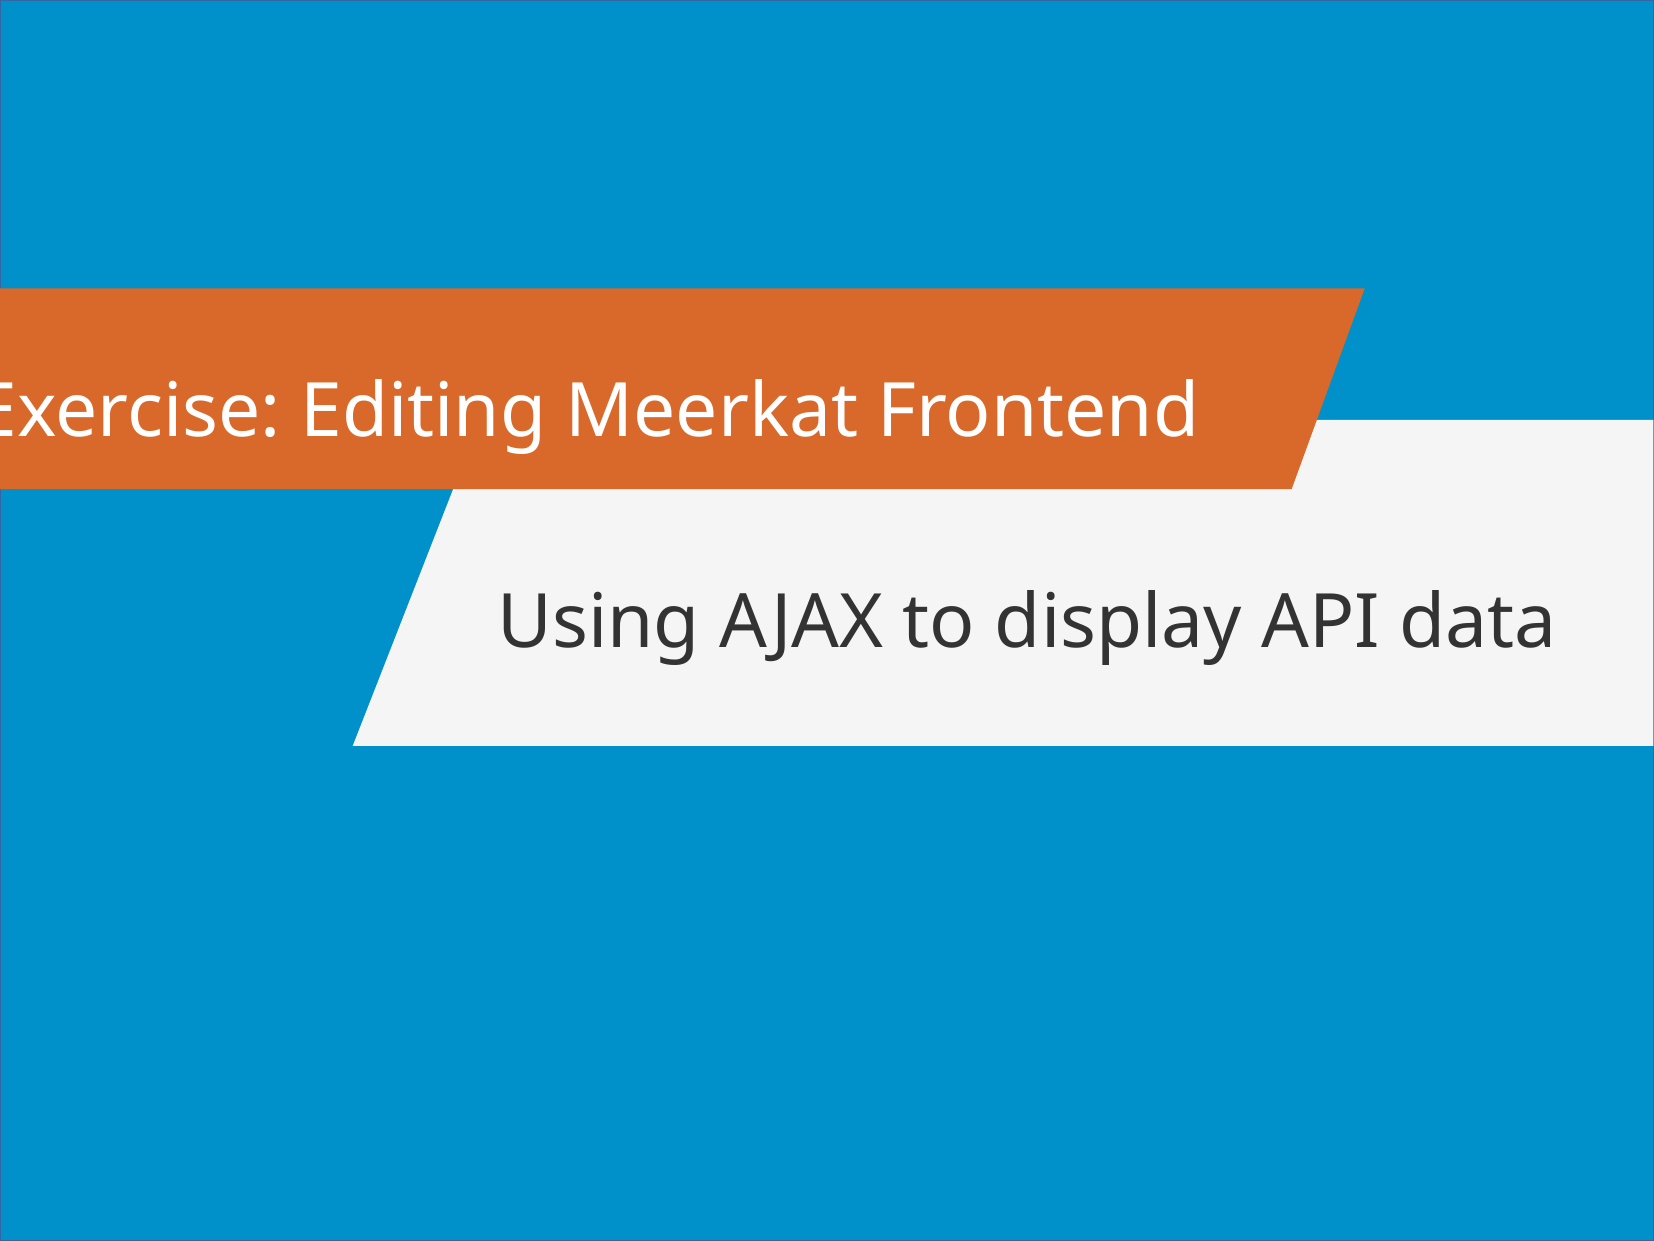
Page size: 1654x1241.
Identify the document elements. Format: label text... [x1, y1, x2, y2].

text_box Using AJAX to display API data [391, 560, 1573, 726]
text_box Exercise: Editing Meerkat Frontend [0, 348, 1215, 515]
text_box [0, 0, 1654, 1241]
